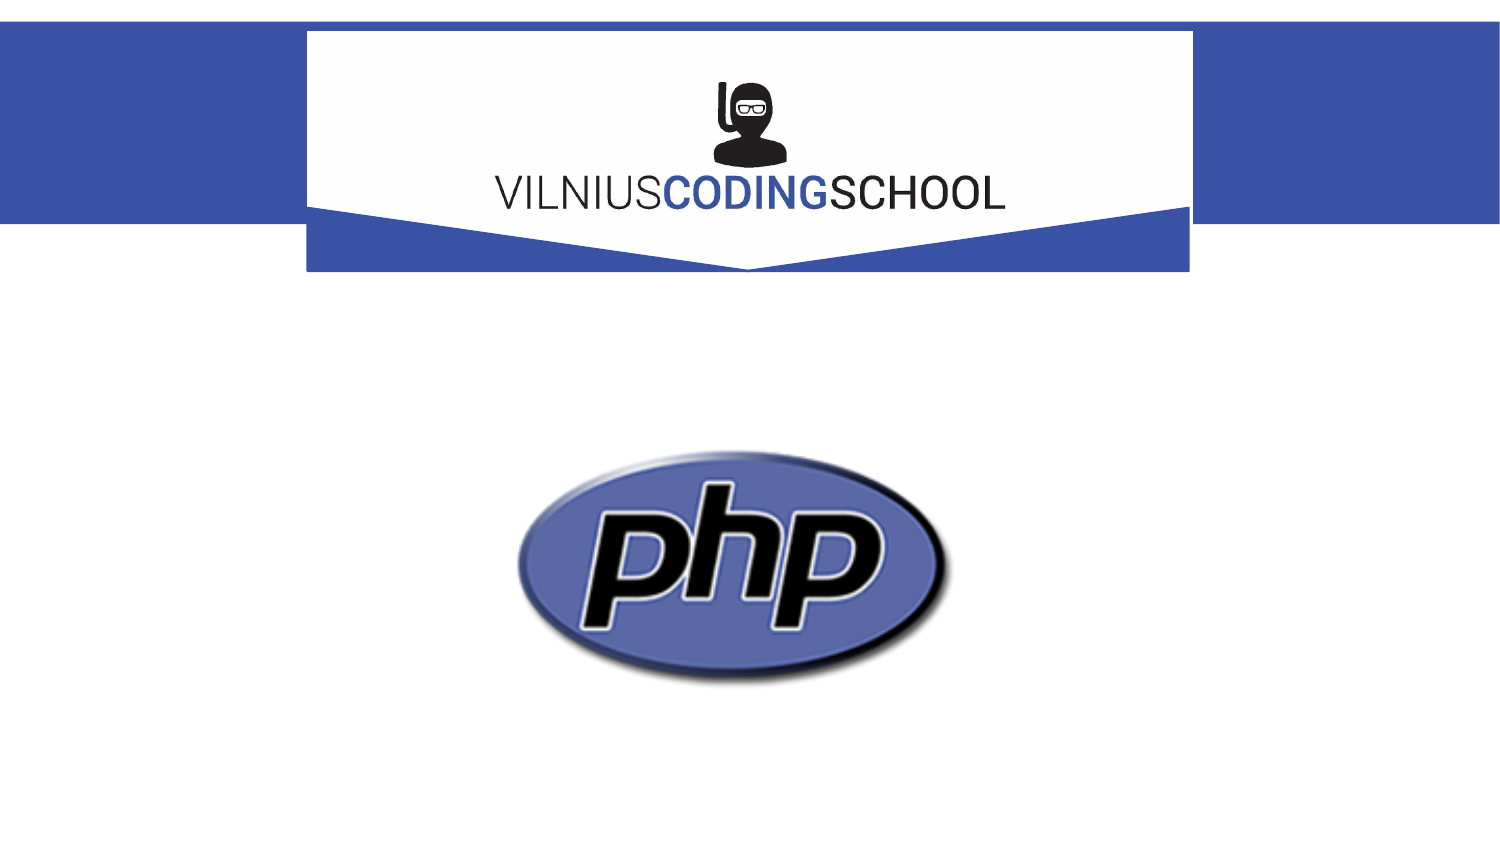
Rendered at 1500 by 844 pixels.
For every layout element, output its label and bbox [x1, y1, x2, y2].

picture [307, 31, 1193, 272]
picture [474, 436, 981, 696]
text_box [307, 207, 1189, 272]
